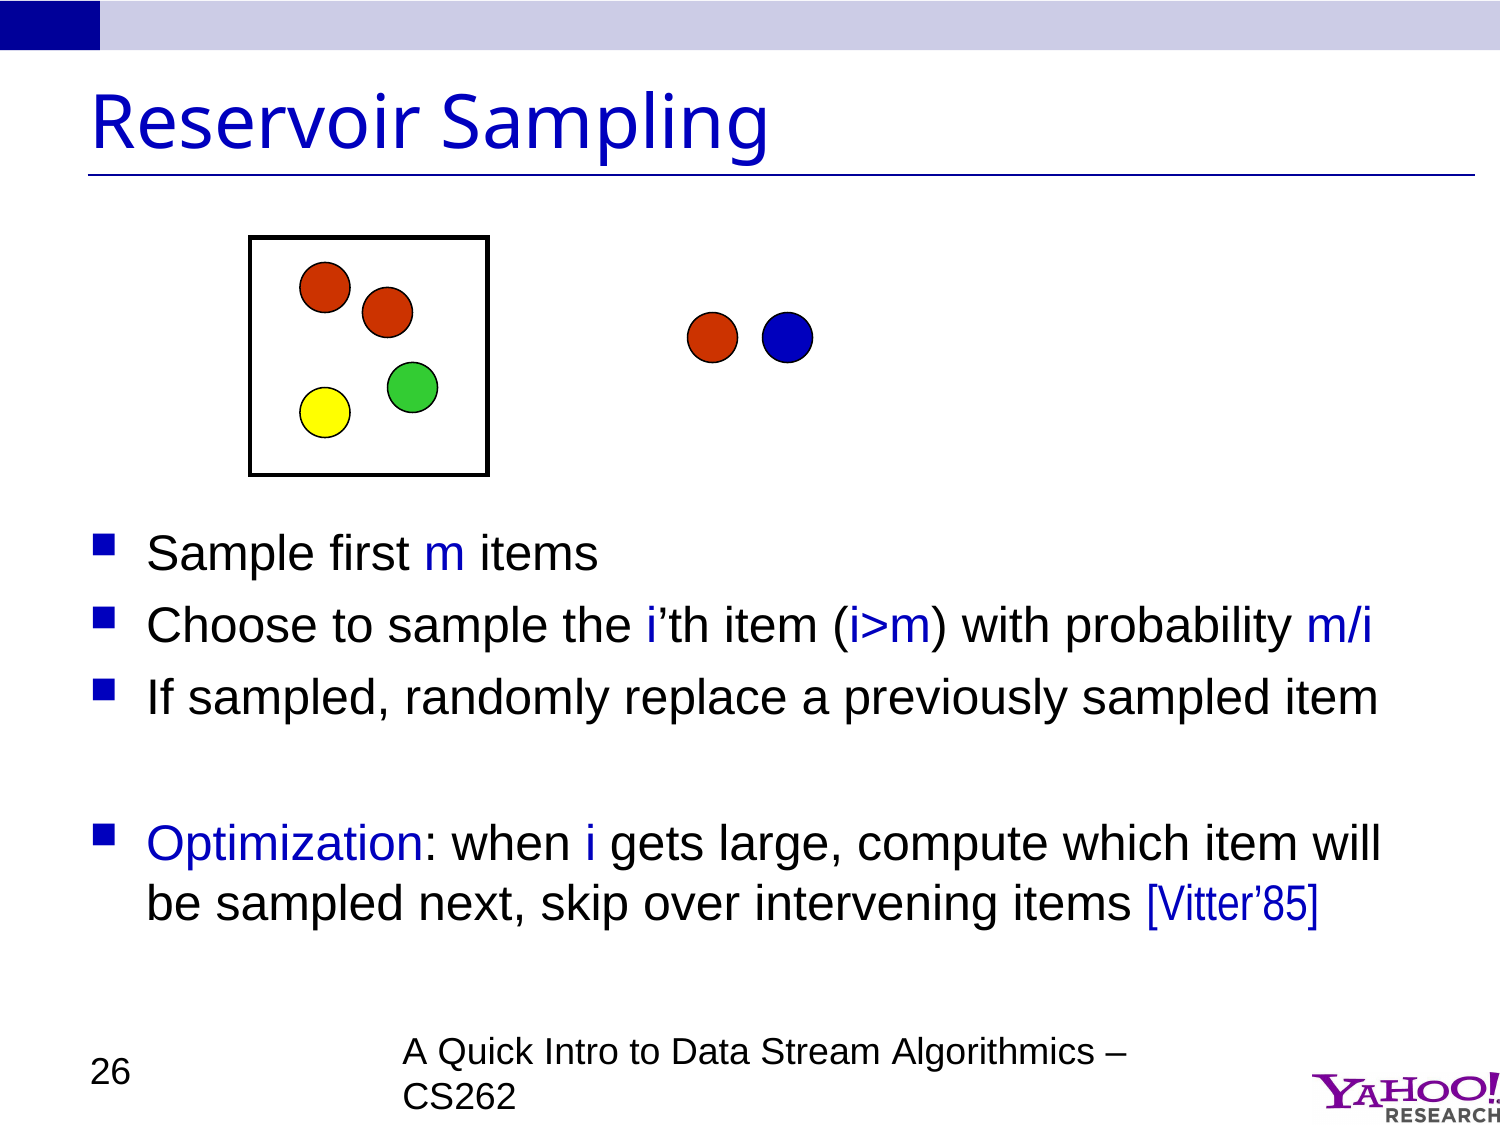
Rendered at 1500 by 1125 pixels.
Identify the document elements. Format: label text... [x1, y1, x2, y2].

title Reservoir Sampling [75, 50, 1500, 188]
picture [1312, 1072, 1500, 1125]
list Sample first m items Choose to sample the i’th item (i>m) with probability m/i If sampled, randomly replace a previously sampled item Optimization: when i gets large, compute which item will be sampled next, skip over intervening items [Vitter’85] [75, 512, 1426, 963]
text_box [687, 312, 738, 363]
text_box [762, 312, 813, 363]
text_box [362, 287, 413, 338]
text_box [387, 362, 438, 413]
text_box [299, 387, 351, 438]
text_box [299, 262, 351, 313]
